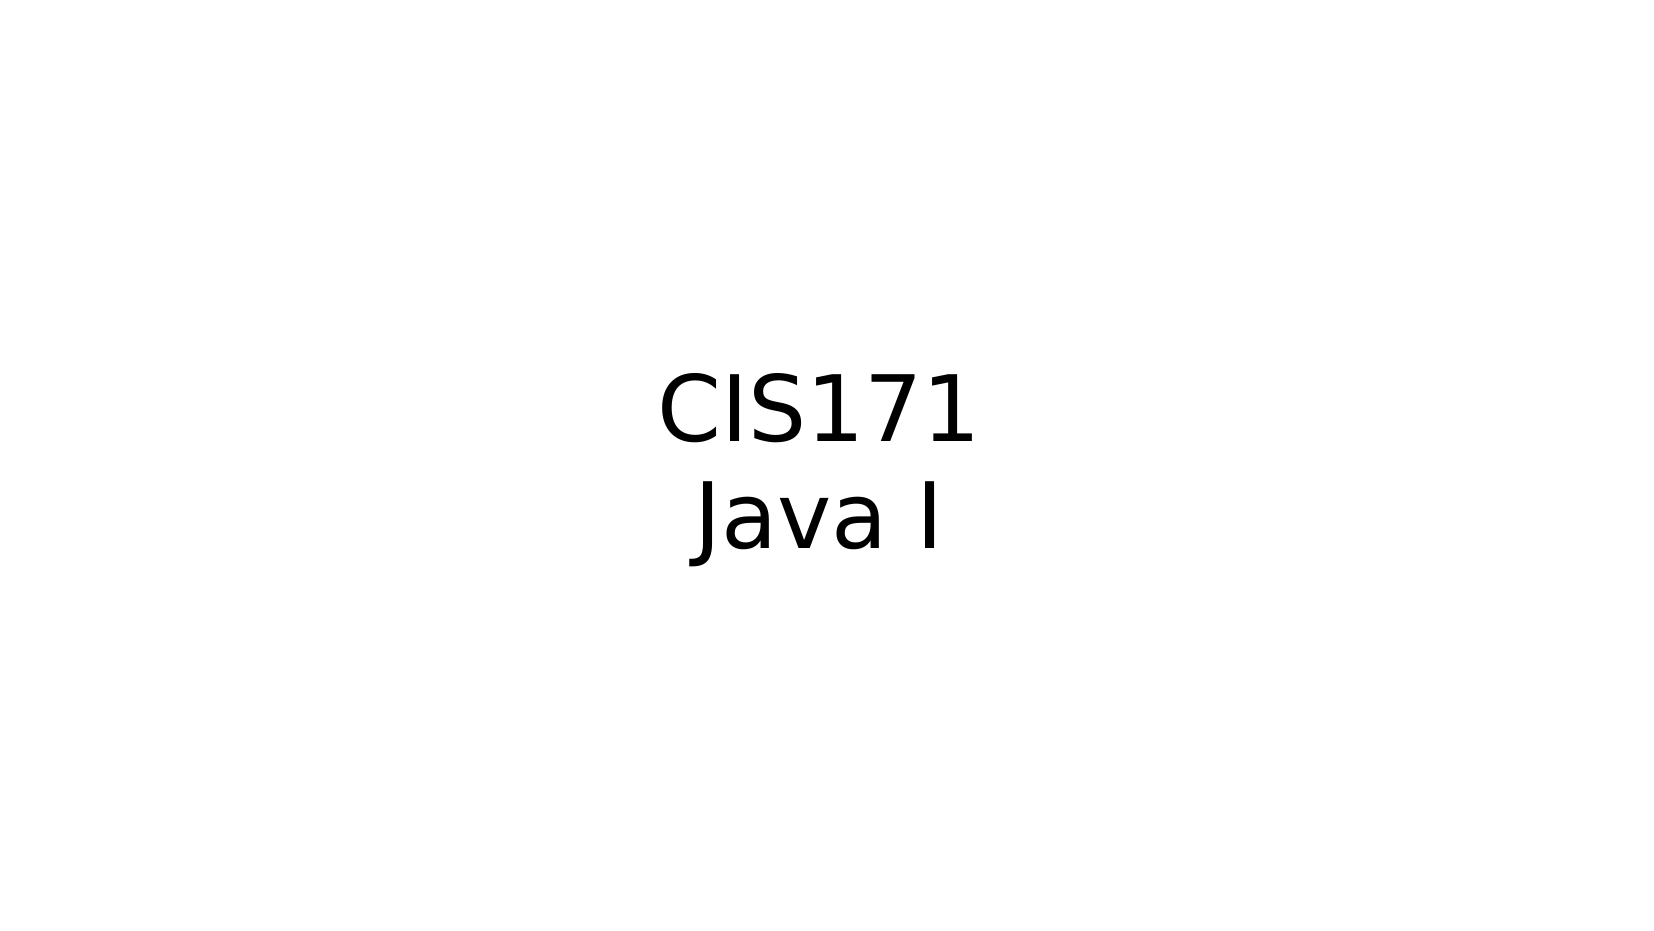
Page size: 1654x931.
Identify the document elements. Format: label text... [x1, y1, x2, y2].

title CIS171 Java I [75, 355, 1564, 571]
